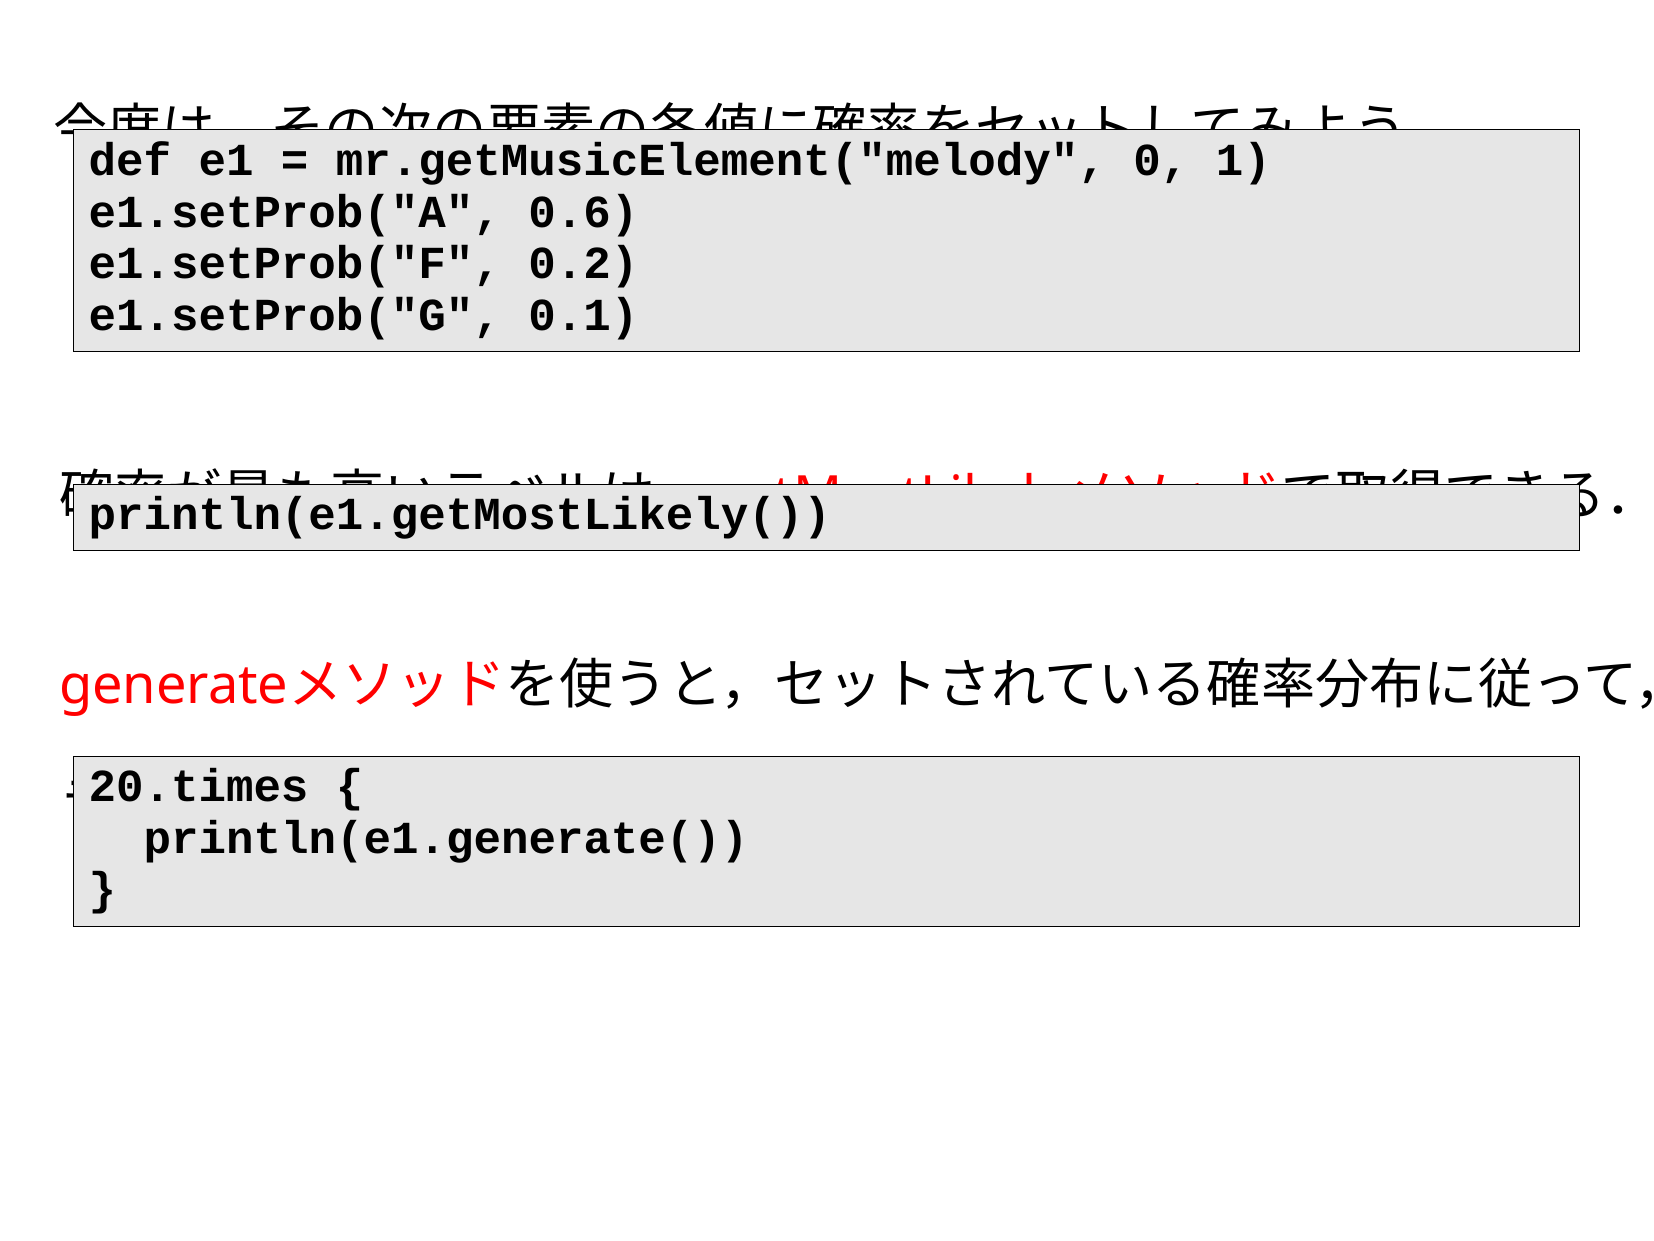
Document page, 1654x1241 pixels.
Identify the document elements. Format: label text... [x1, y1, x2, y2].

text_box println(e1.getMostLikely()) [73, 484, 1580, 551]
text_box 20.times { println(e1.generate()) } [73, 756, 1580, 927]
text_box generateメソッドを使うと，セットされている確率分布に従って， ランダムにラベルを出力する． [44, 593, 1482, 755]
text_box 今度は，その次の要素の各値に確率をセットしてみよう． [38, 38, 1319, 112]
text_box 確率が最も高いラベルは，getMostLikelyメソッドで取得できる． [44, 404, 1508, 478]
text_box def e1 = mr.getMusicElement("melody", 0, 1) e1.setProb("A", 0.6) e1.setProb("F", 0.2) e1.setProb("G", 0.1) [73, 129, 1580, 352]
